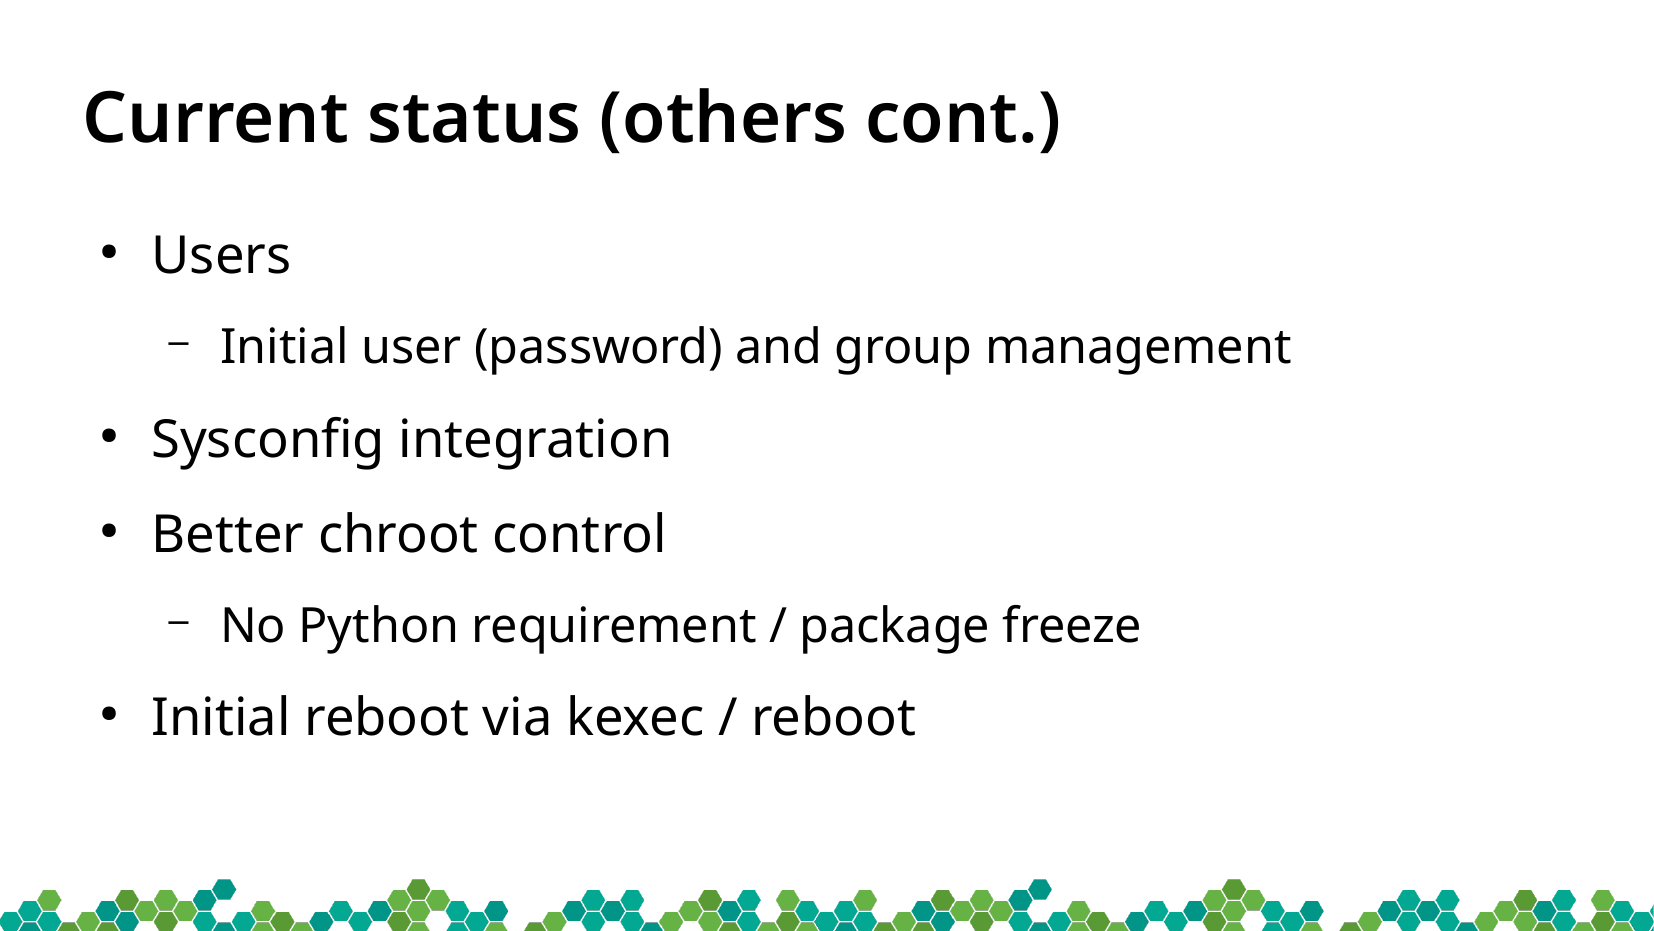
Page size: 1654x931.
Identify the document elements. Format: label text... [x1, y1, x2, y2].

picture [0, 871, 1654, 931]
list Users Initial user (password) and group management Sysconfig integration Better chroot control No Python requirement / package freeze Initial reboot via kexec / reboot [82, 217, 1571, 758]
title Current status (others cont.) [82, 37, 1571, 193]
